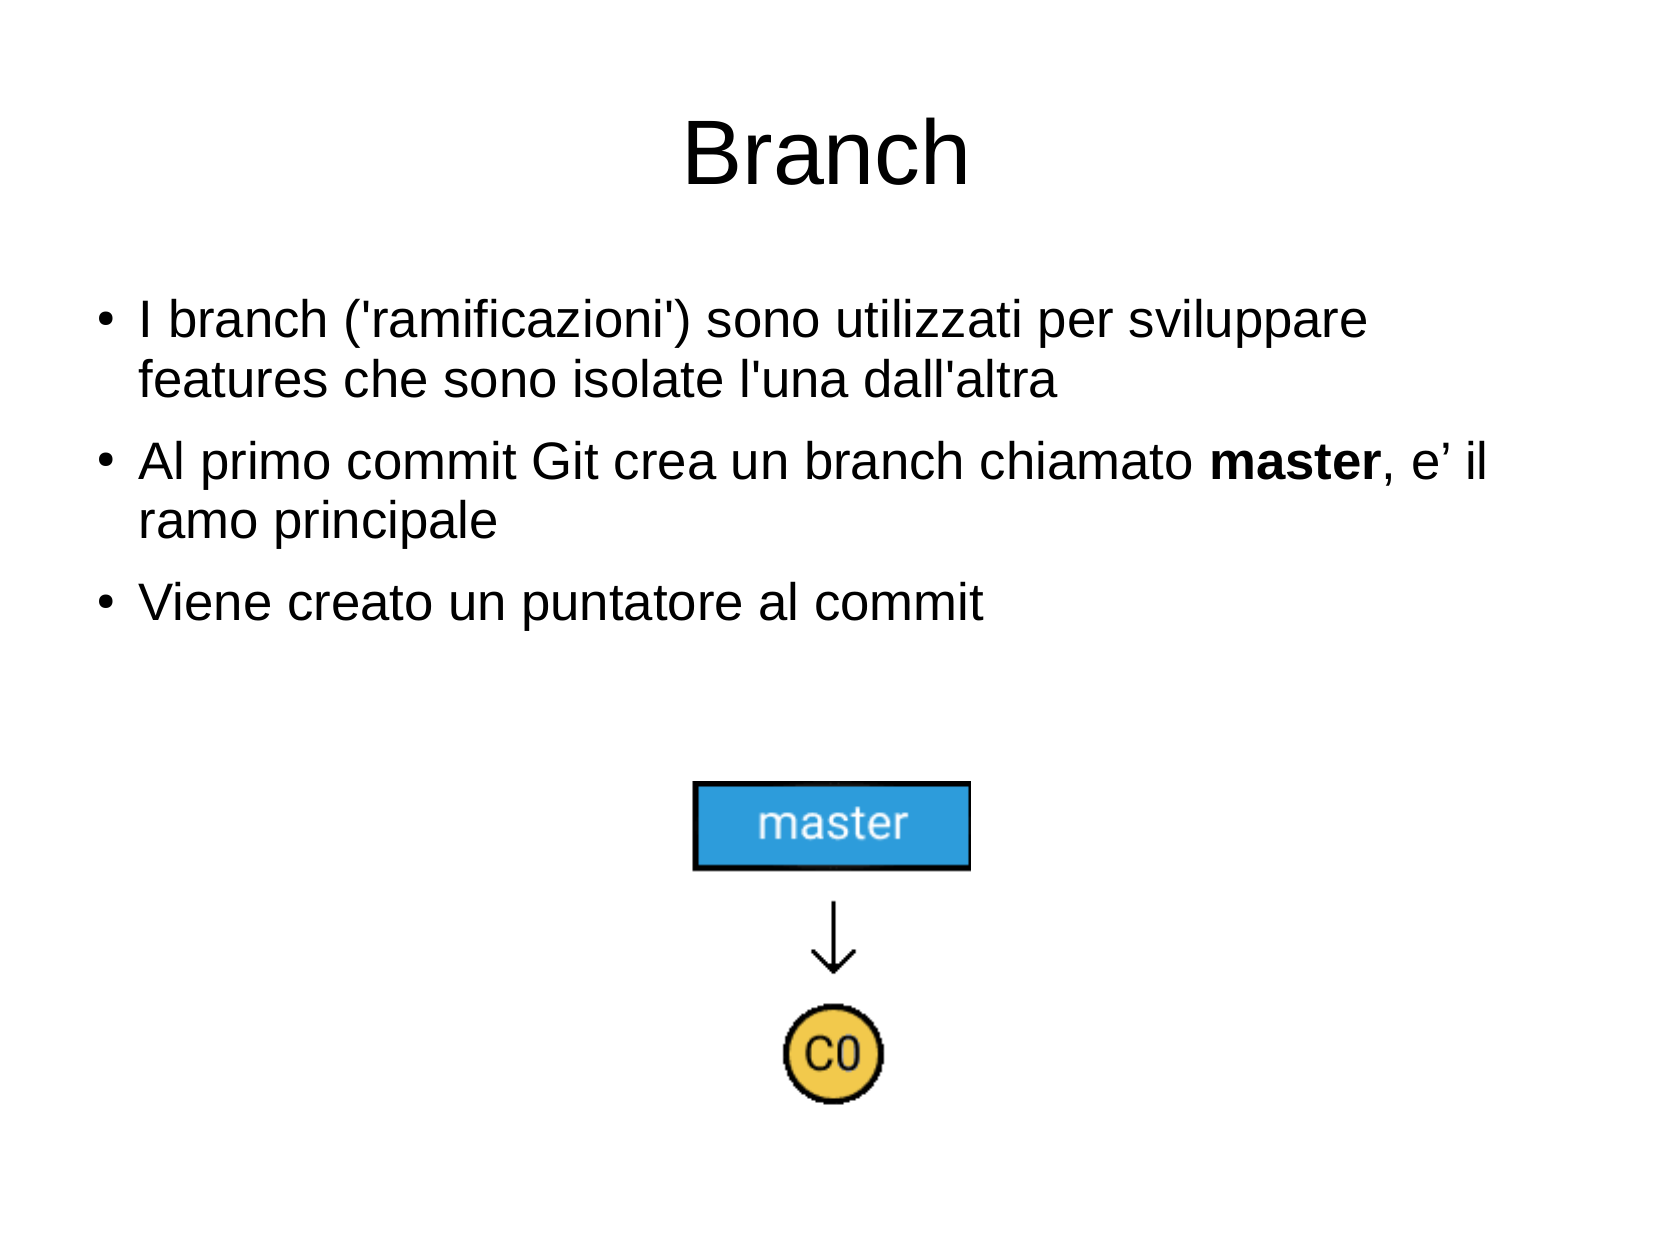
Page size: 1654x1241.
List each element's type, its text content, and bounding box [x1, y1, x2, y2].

picture [683, 781, 971, 1126]
title Branch [82, 49, 1571, 257]
list I branch ('ramificazioni') sono utilizzati per sviluppare features che sono isolate l'una dall'altra Al primo commit Git crea un branch chiamato master, e’ il ramo principale Viene creato un puntatore al commit [82, 290, 1571, 634]
